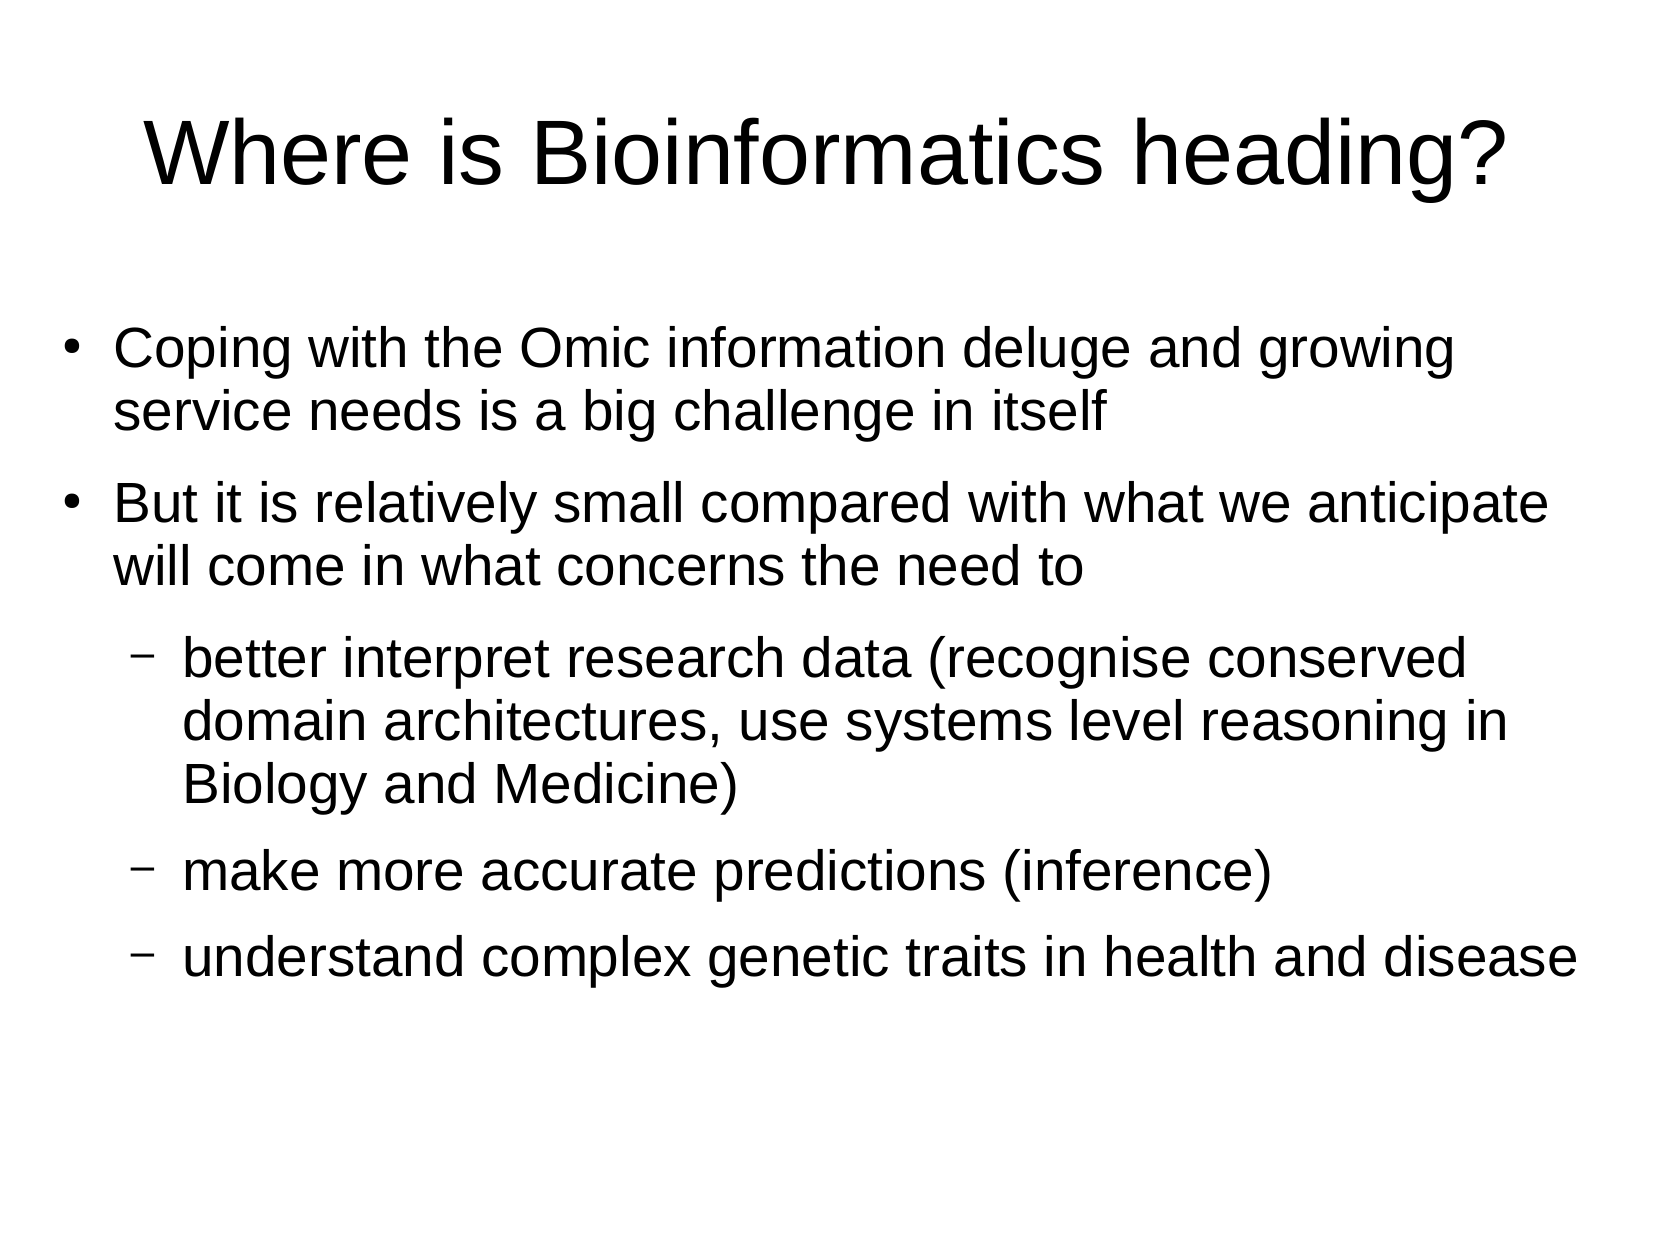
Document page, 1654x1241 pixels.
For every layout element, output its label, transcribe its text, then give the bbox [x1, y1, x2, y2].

list Coping with the Omic information deluge and growing service needs is a big challenge in itself But it is relatively small compared with what we anticipate will come in what concerns the need to better interpret research data (recognise conserved domain architectures, use systems level reasoning in Biology and Medicine) make more accurate predictions (inference) understand complex genetic traits in health and disease [45, 315, 1606, 1036]
title Where is Bioinformatics heading? [82, 49, 1571, 257]
